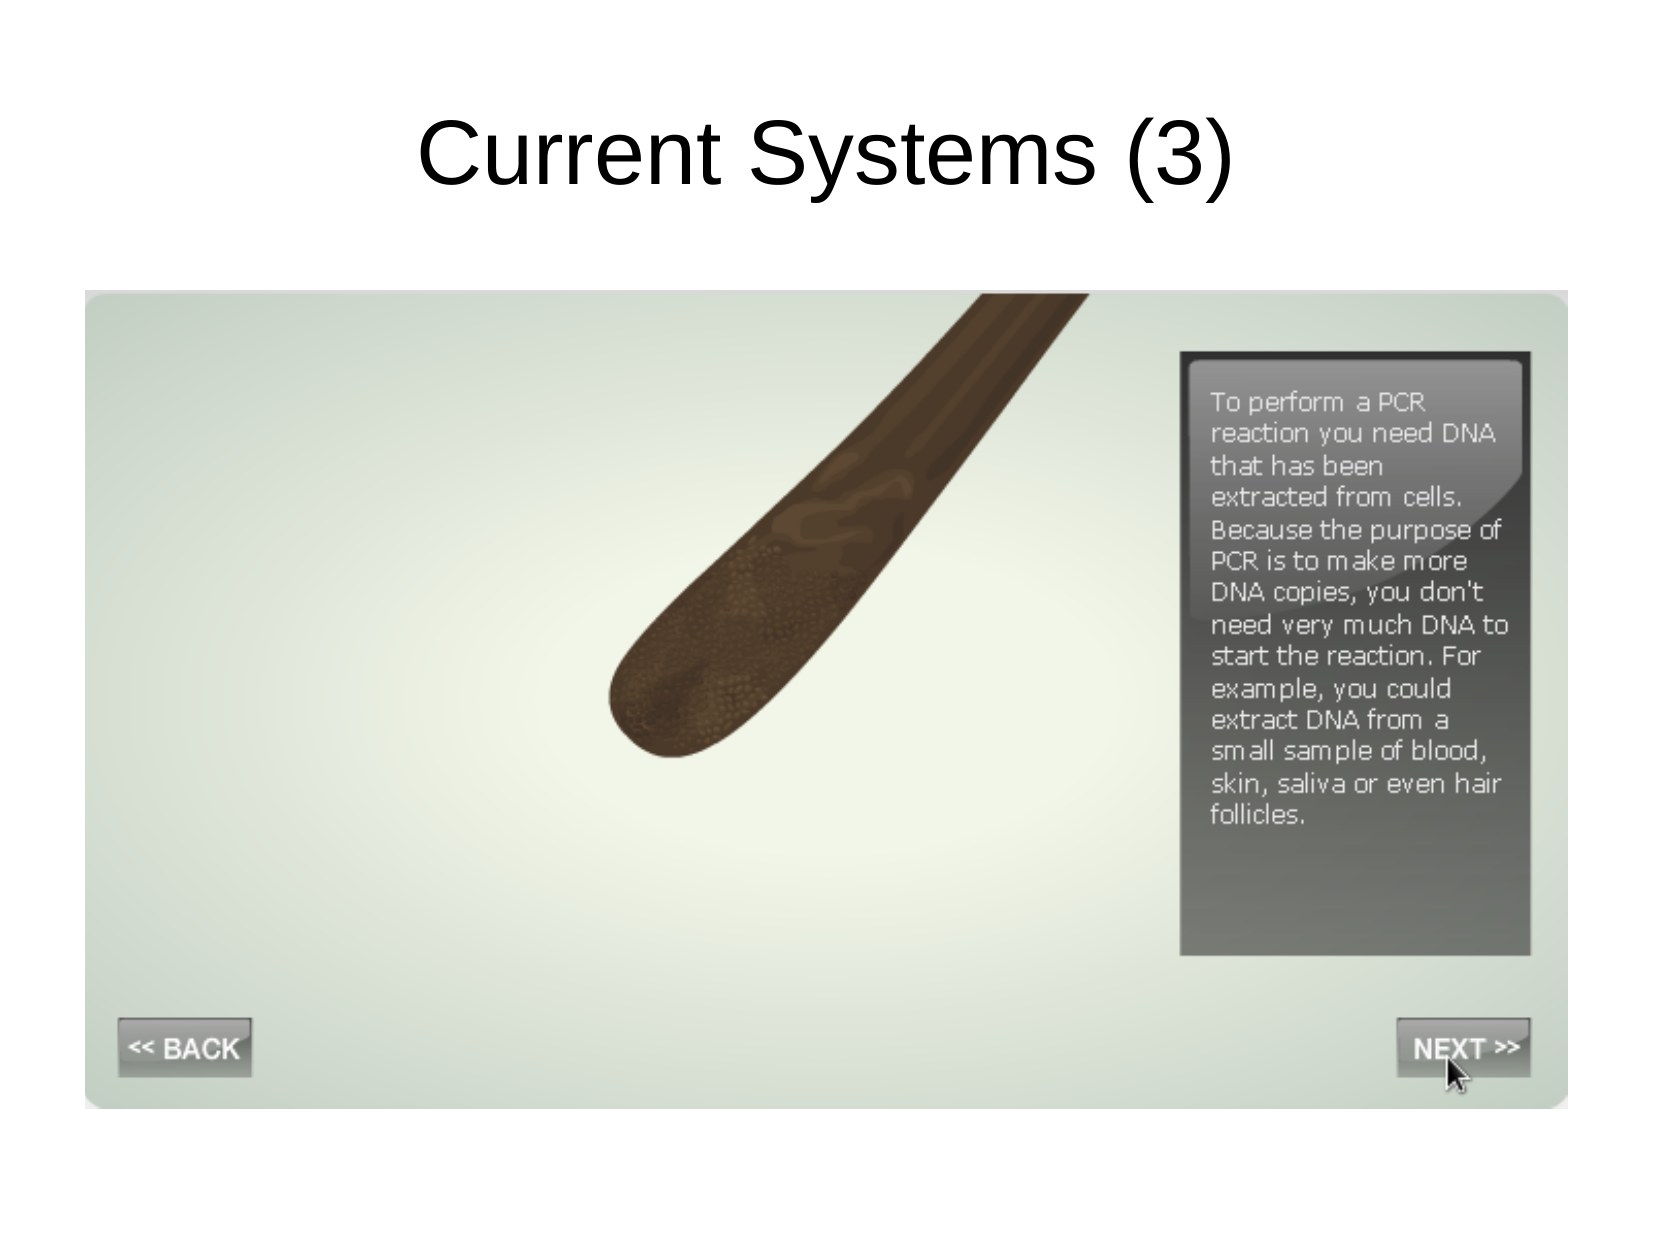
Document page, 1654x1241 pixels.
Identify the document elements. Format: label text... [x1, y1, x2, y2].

picture [85, 290, 1568, 1109]
title Current Systems (3) [82, 49, 1571, 257]
